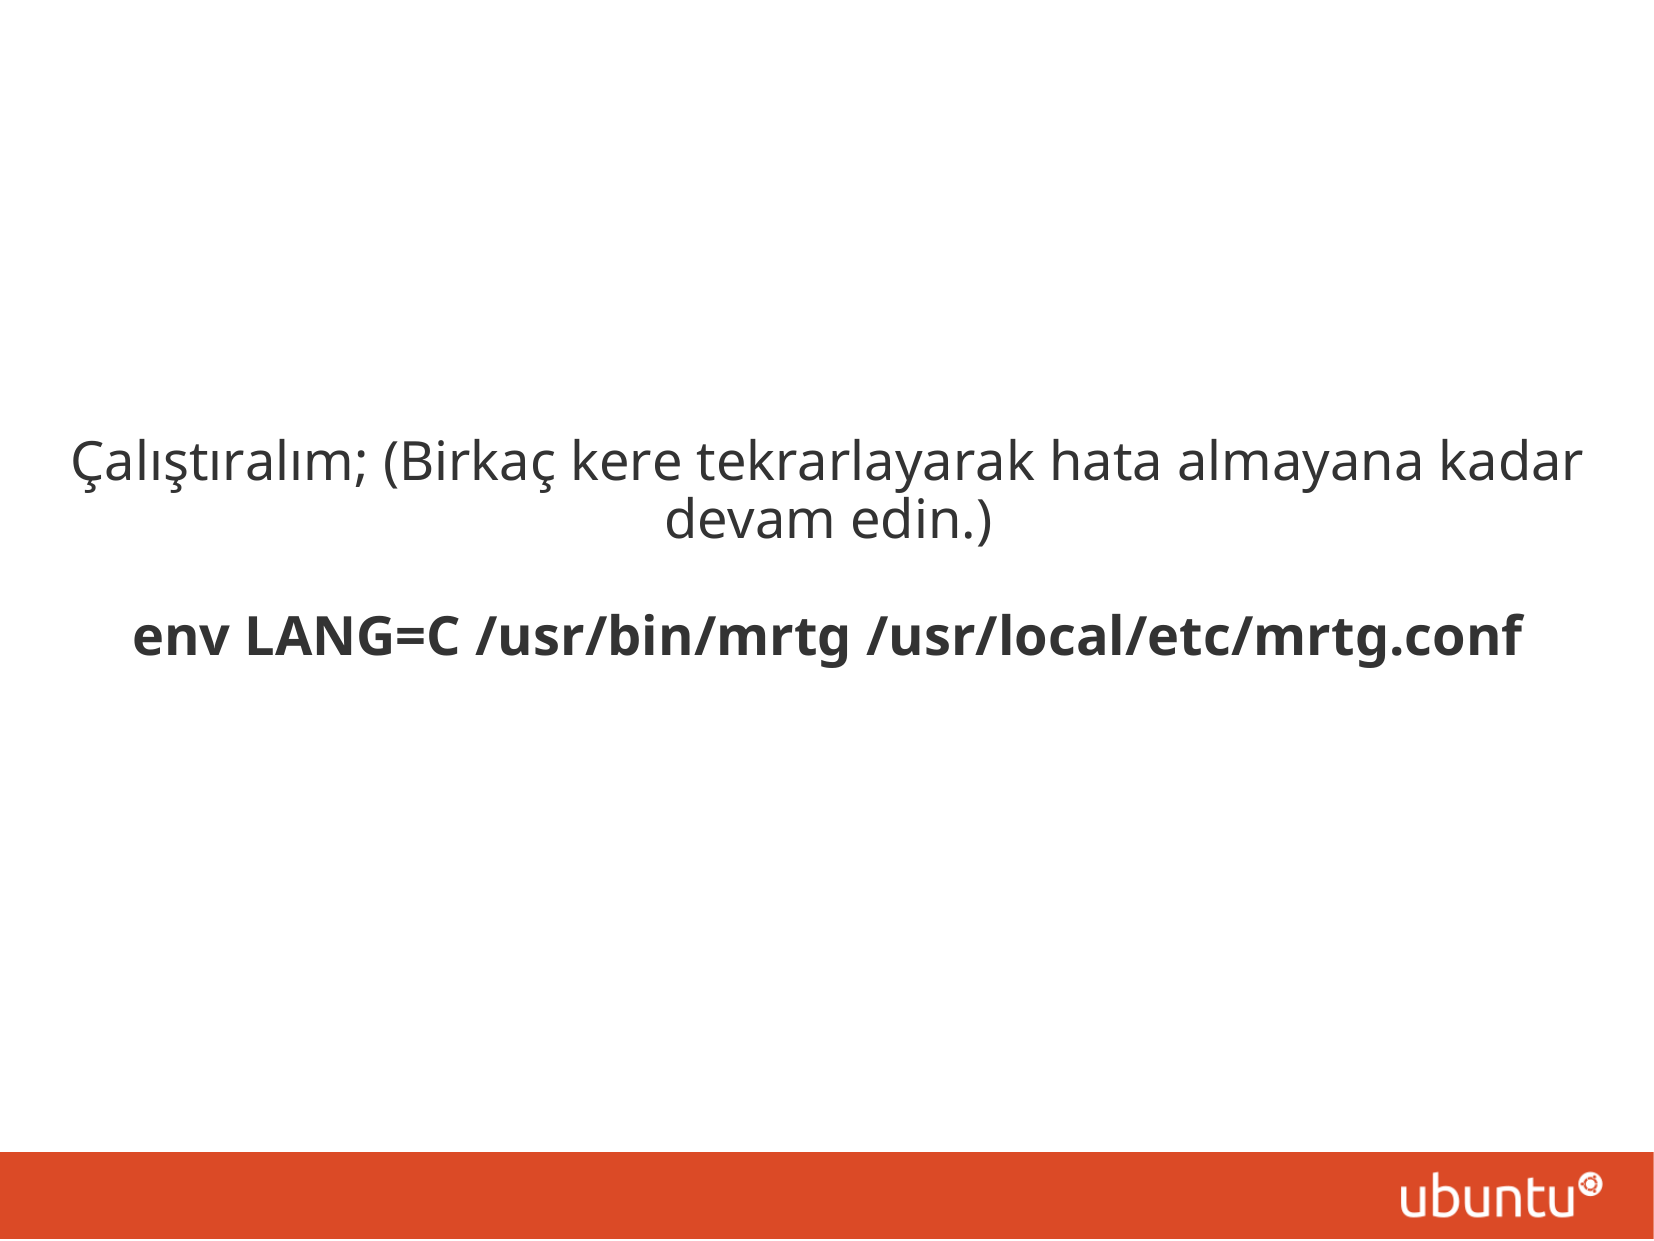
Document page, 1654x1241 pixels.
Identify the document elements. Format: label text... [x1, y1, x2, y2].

picture [0, 1152, 1654, 1239]
title Çalıştıralım; (Birkaç kere tekrarlayarak hata almayana kadar devam edin.) env LANG=C /usr/bin/mrtg /usr/local/etc/mrtg.conf [59, 353, 1598, 827]
